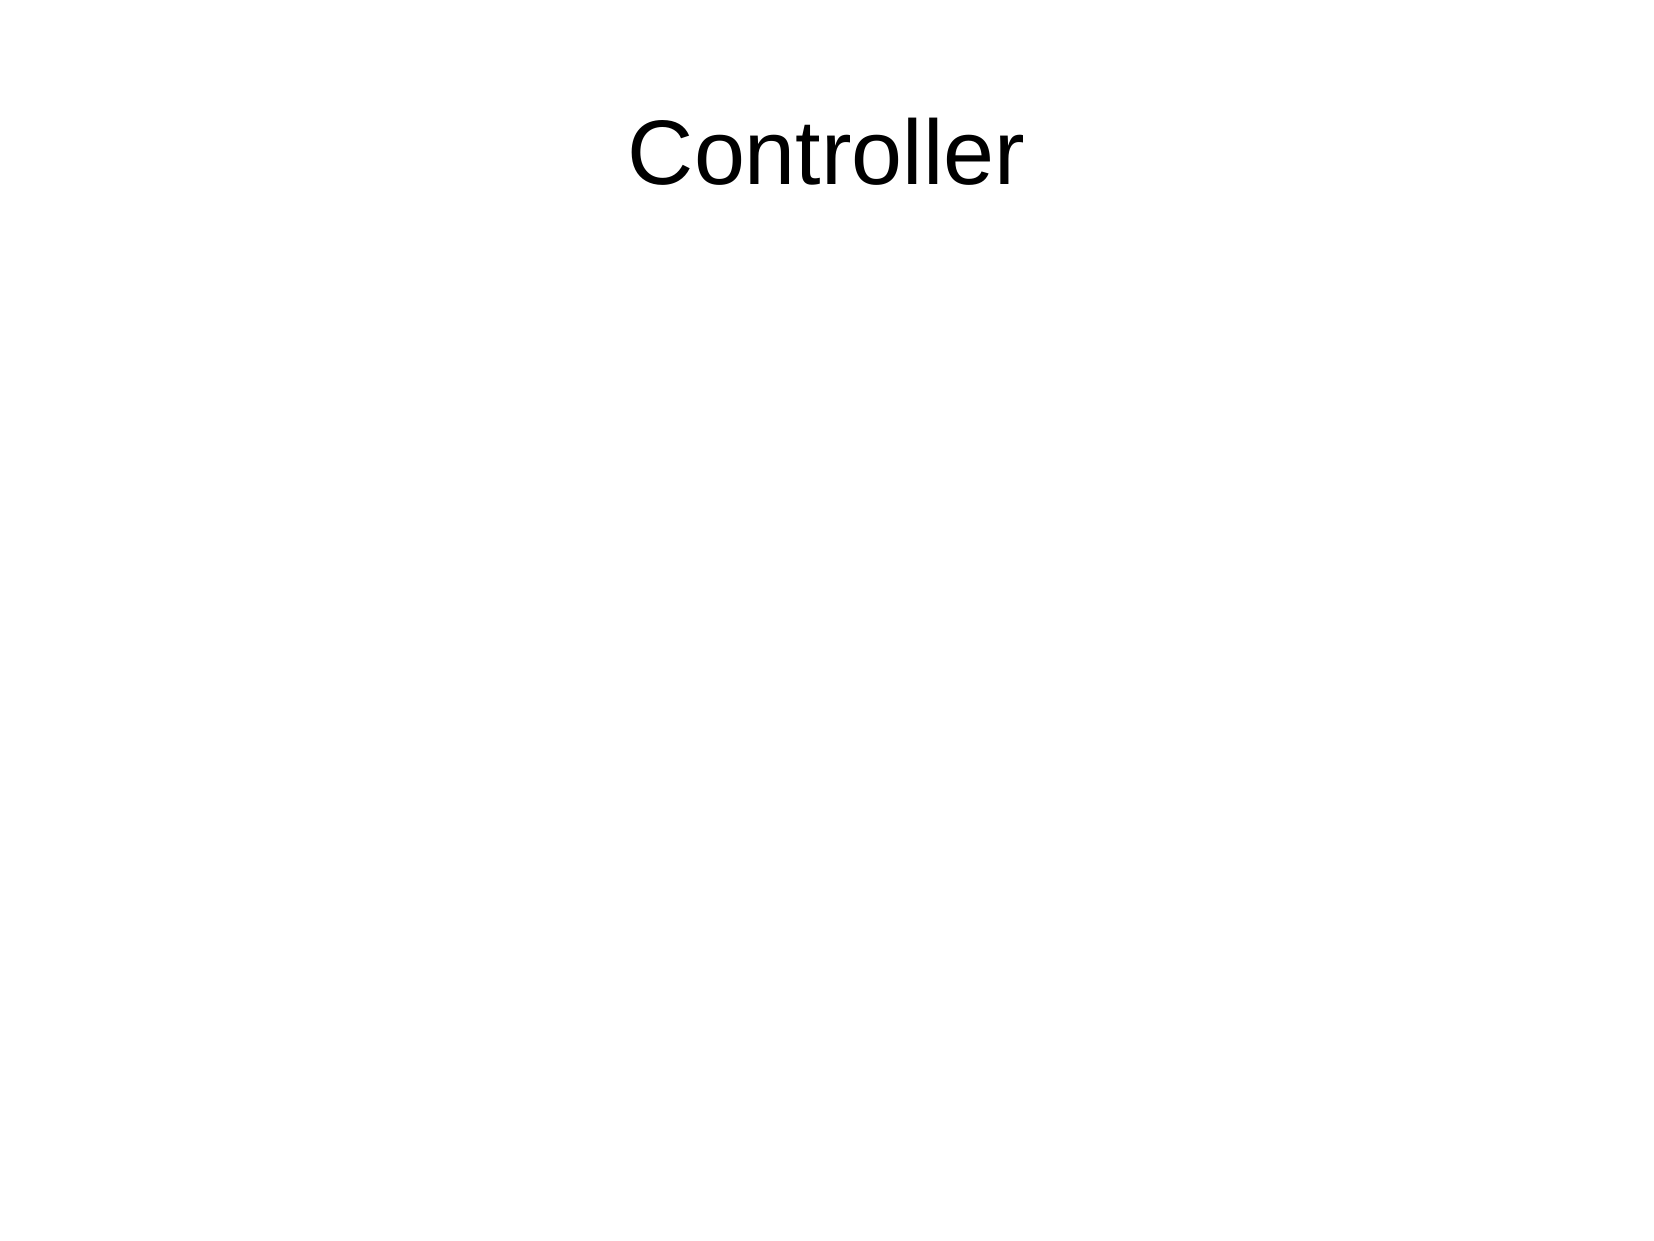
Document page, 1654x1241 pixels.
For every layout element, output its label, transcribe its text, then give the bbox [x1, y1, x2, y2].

title Controller [82, 49, 1571, 257]
